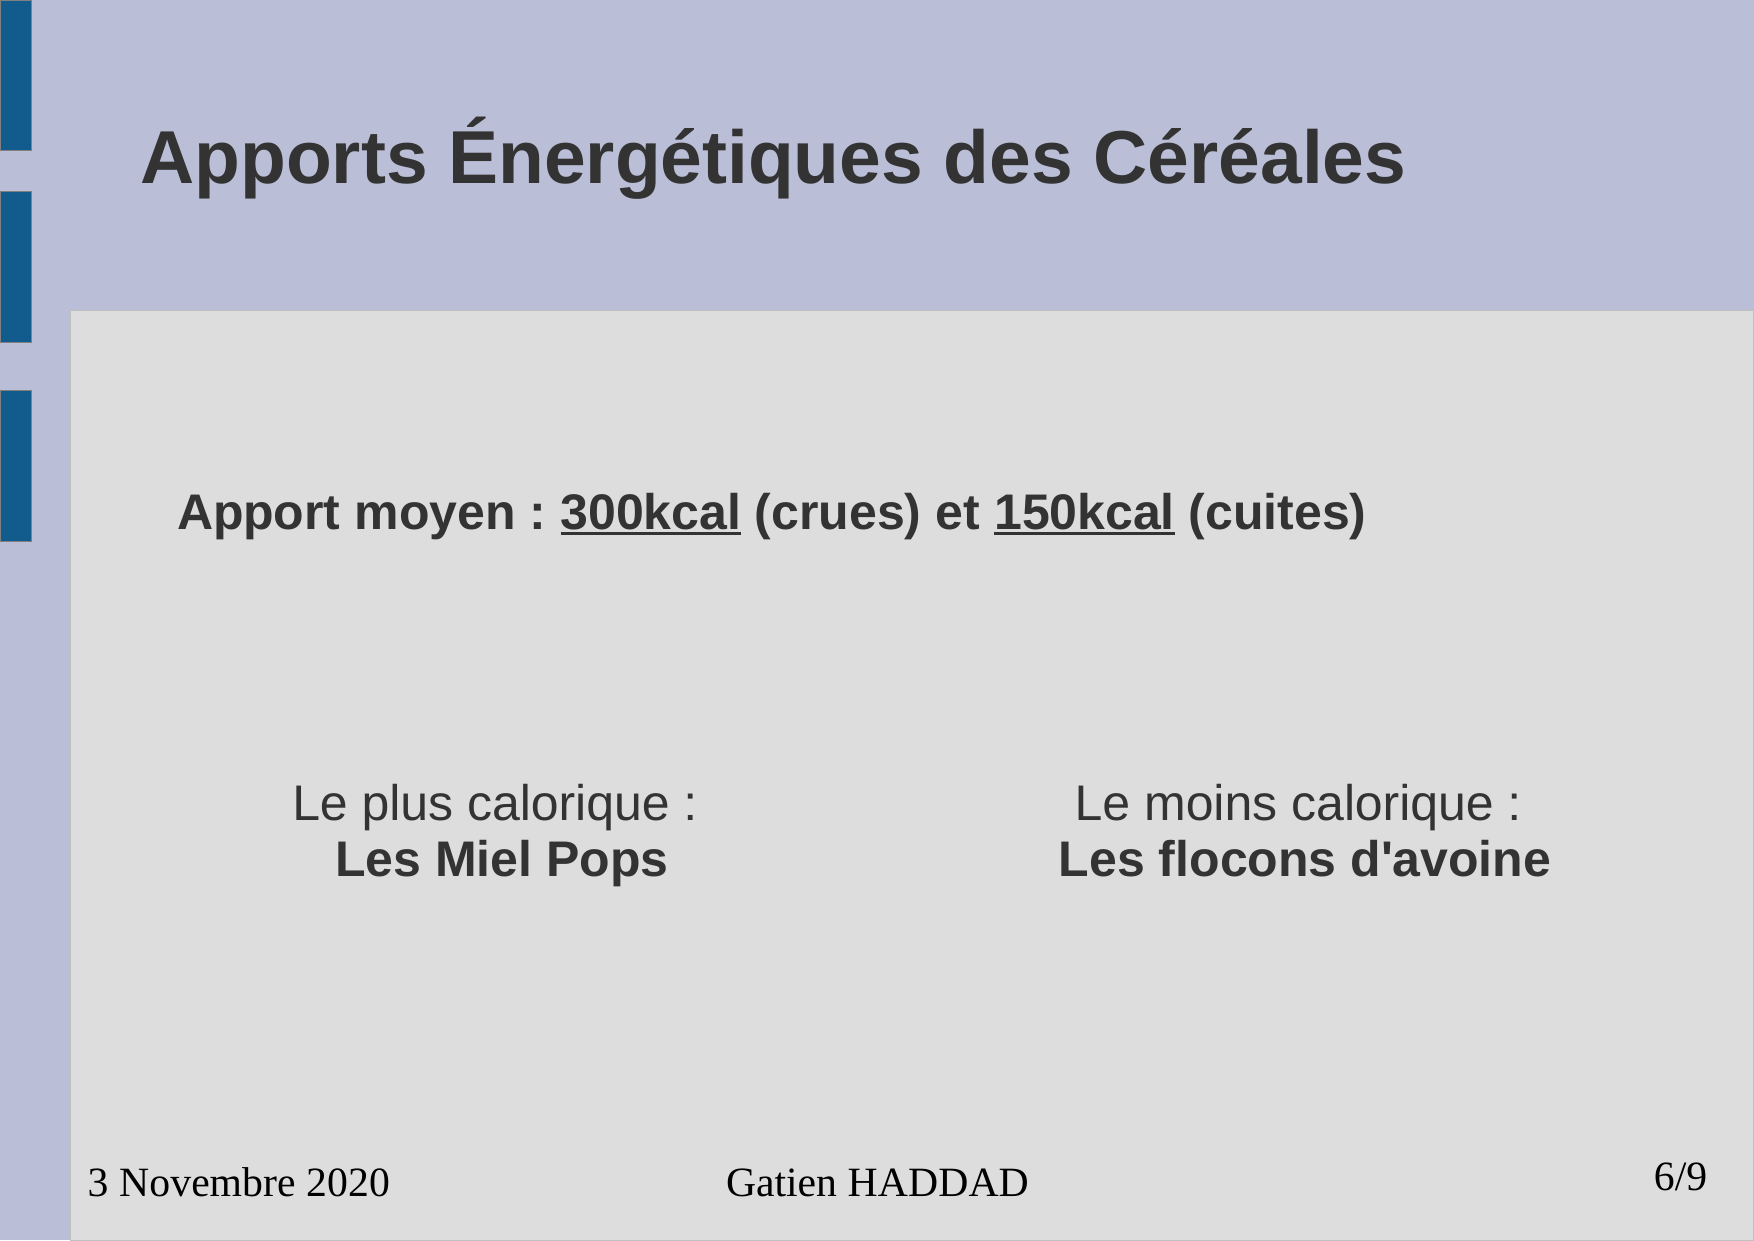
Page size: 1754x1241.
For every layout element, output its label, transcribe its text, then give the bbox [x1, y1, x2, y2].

title Le plus calorique : Les Miel Pops [165, 717, 839, 945]
title Apports Énergétiques des Céréales [140, 73, 1512, 242]
title Le moins calorique : Les flocons d'avoine [968, 717, 1642, 945]
title Apport moyen : 300kcal (crues) et 150kcal (cuites) [177, 398, 1607, 626]
